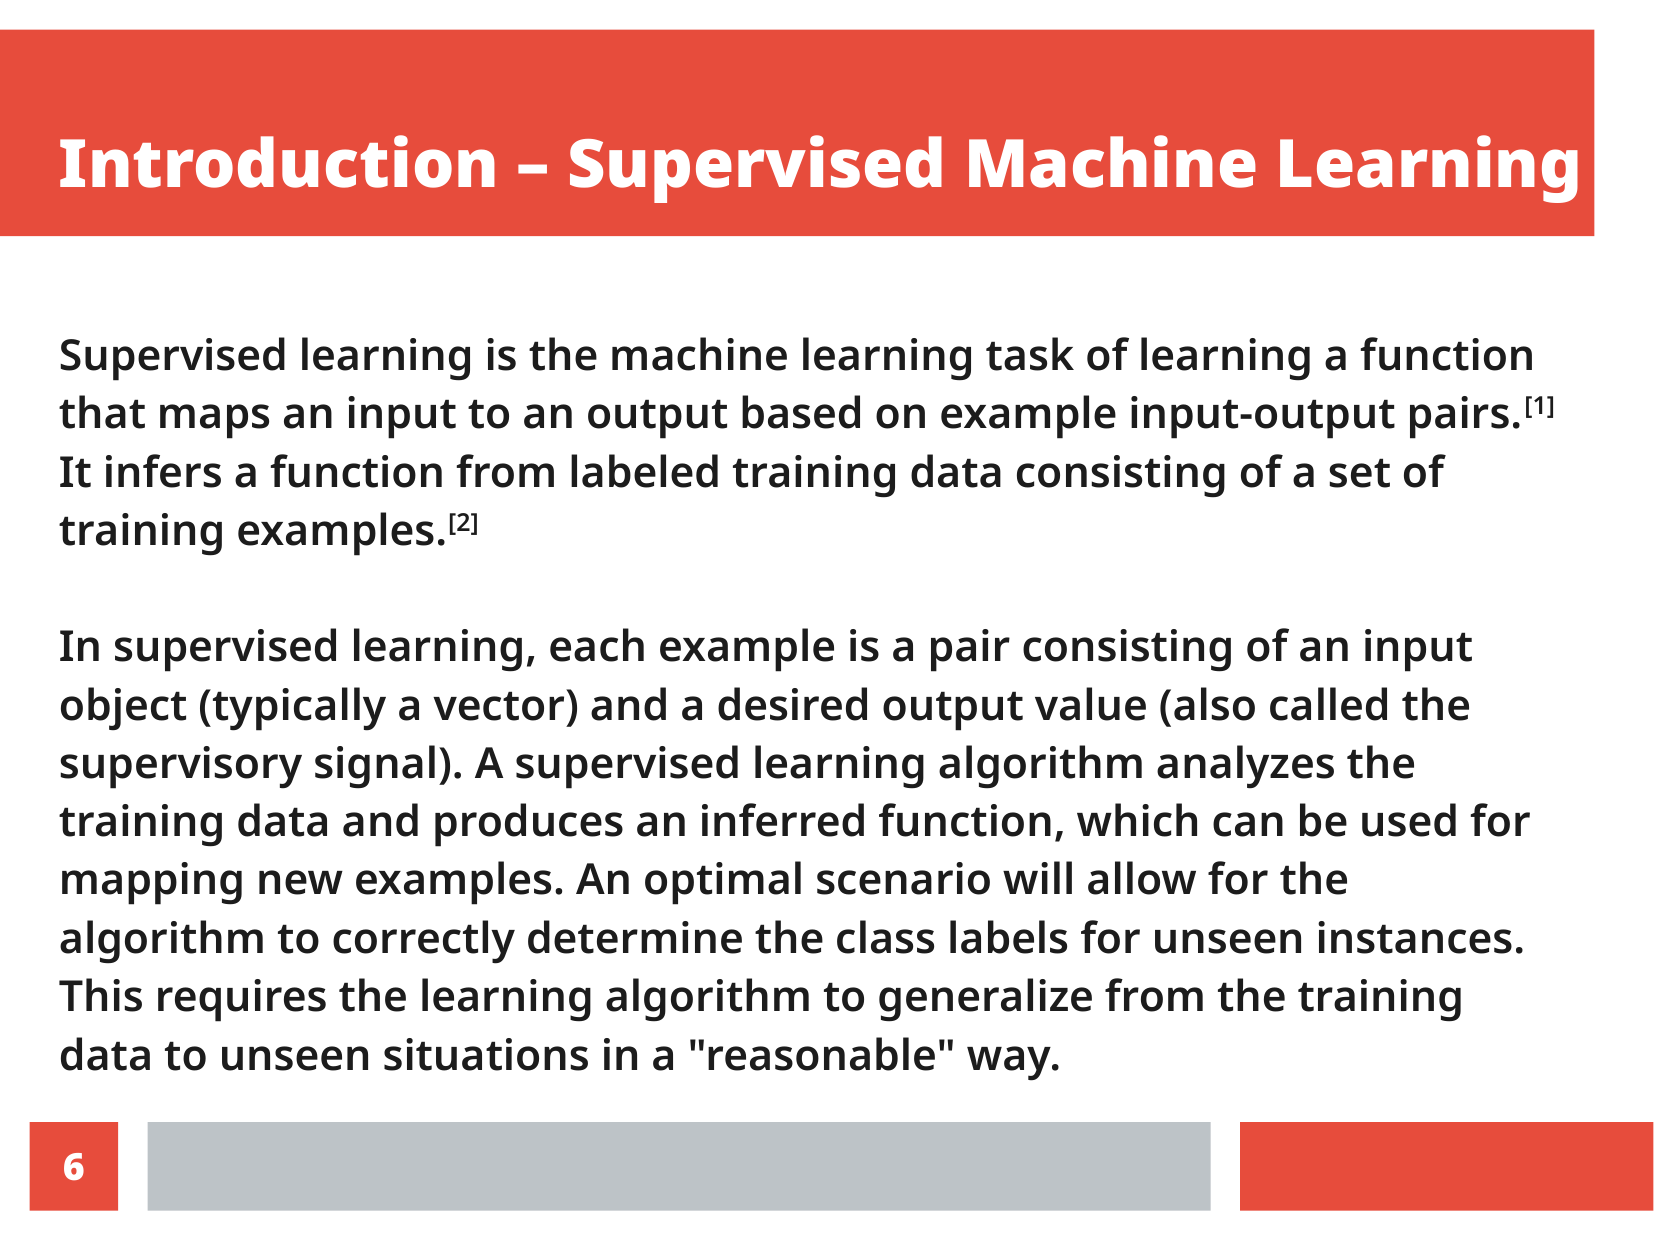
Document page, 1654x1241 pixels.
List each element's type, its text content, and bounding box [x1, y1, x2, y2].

list Supervised learning is the machine learning task of learning a function that maps an input to an output based on example input-output pairs.[1] It infers a function from labeled training data consisting of a set of training examples.[2] In supervised learning, each example is a pair consisting of an input object (typically a vector) and a desired output value (also called the supervisory signal). A supervised learning algorithm analyzes the training data and produces an inferred function, which can be used for mapping new examples. An optimal scenario will allow for the algorithm to correctly determine the class labels for unseen instances. This requires the learning algorithm to generalize from the training data to unseen situations in a "reasonable" way. [59, 324, 1565, 1093]
title Introduction – Supervised Machine Learning [59, 59, 1595, 207]
